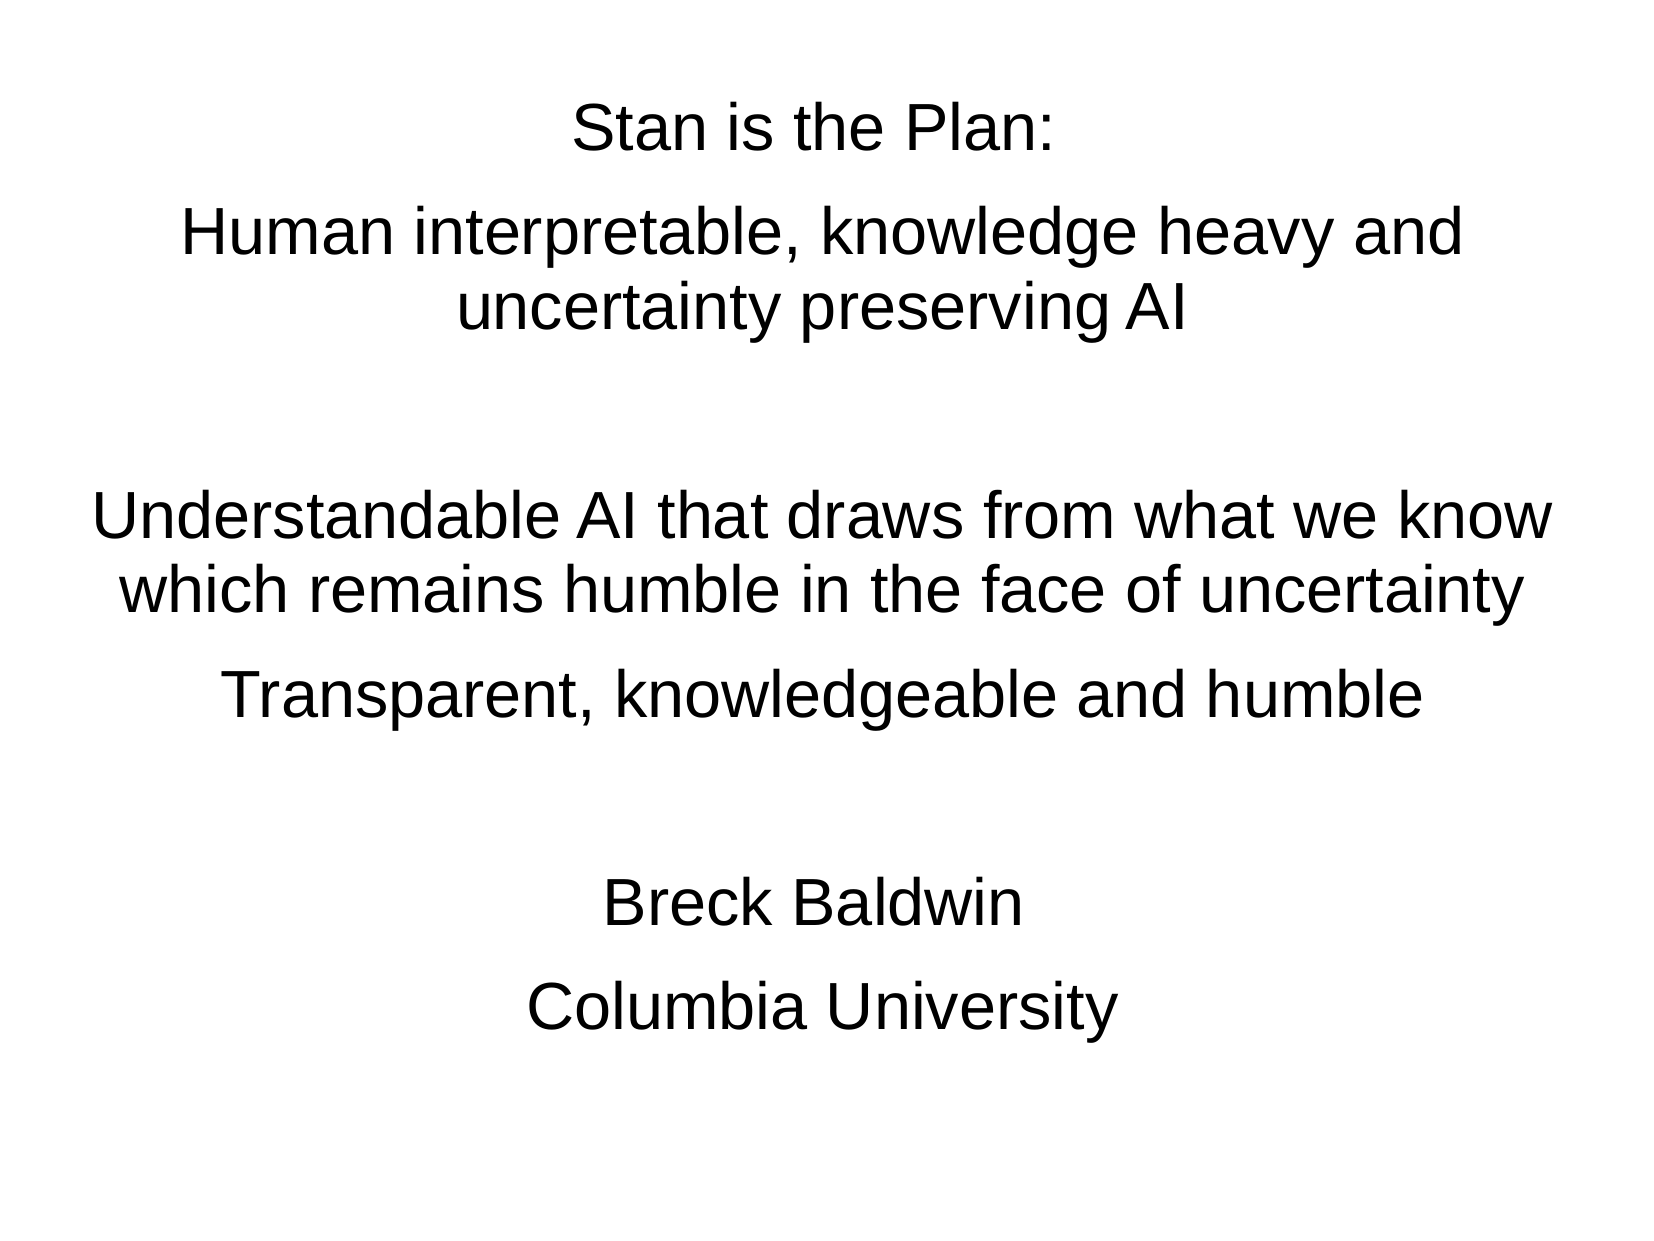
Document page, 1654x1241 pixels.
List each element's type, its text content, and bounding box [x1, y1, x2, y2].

list Stan is the Plan: Human interpretable, knowledge heavy and uncertainty preserving AI Understandable AI that draws from what we know which remains humble in the face of uncertainty Transparent, knowledgeable and humble Breck Baldwin Columbia University [75, 90, 1571, 1139]
